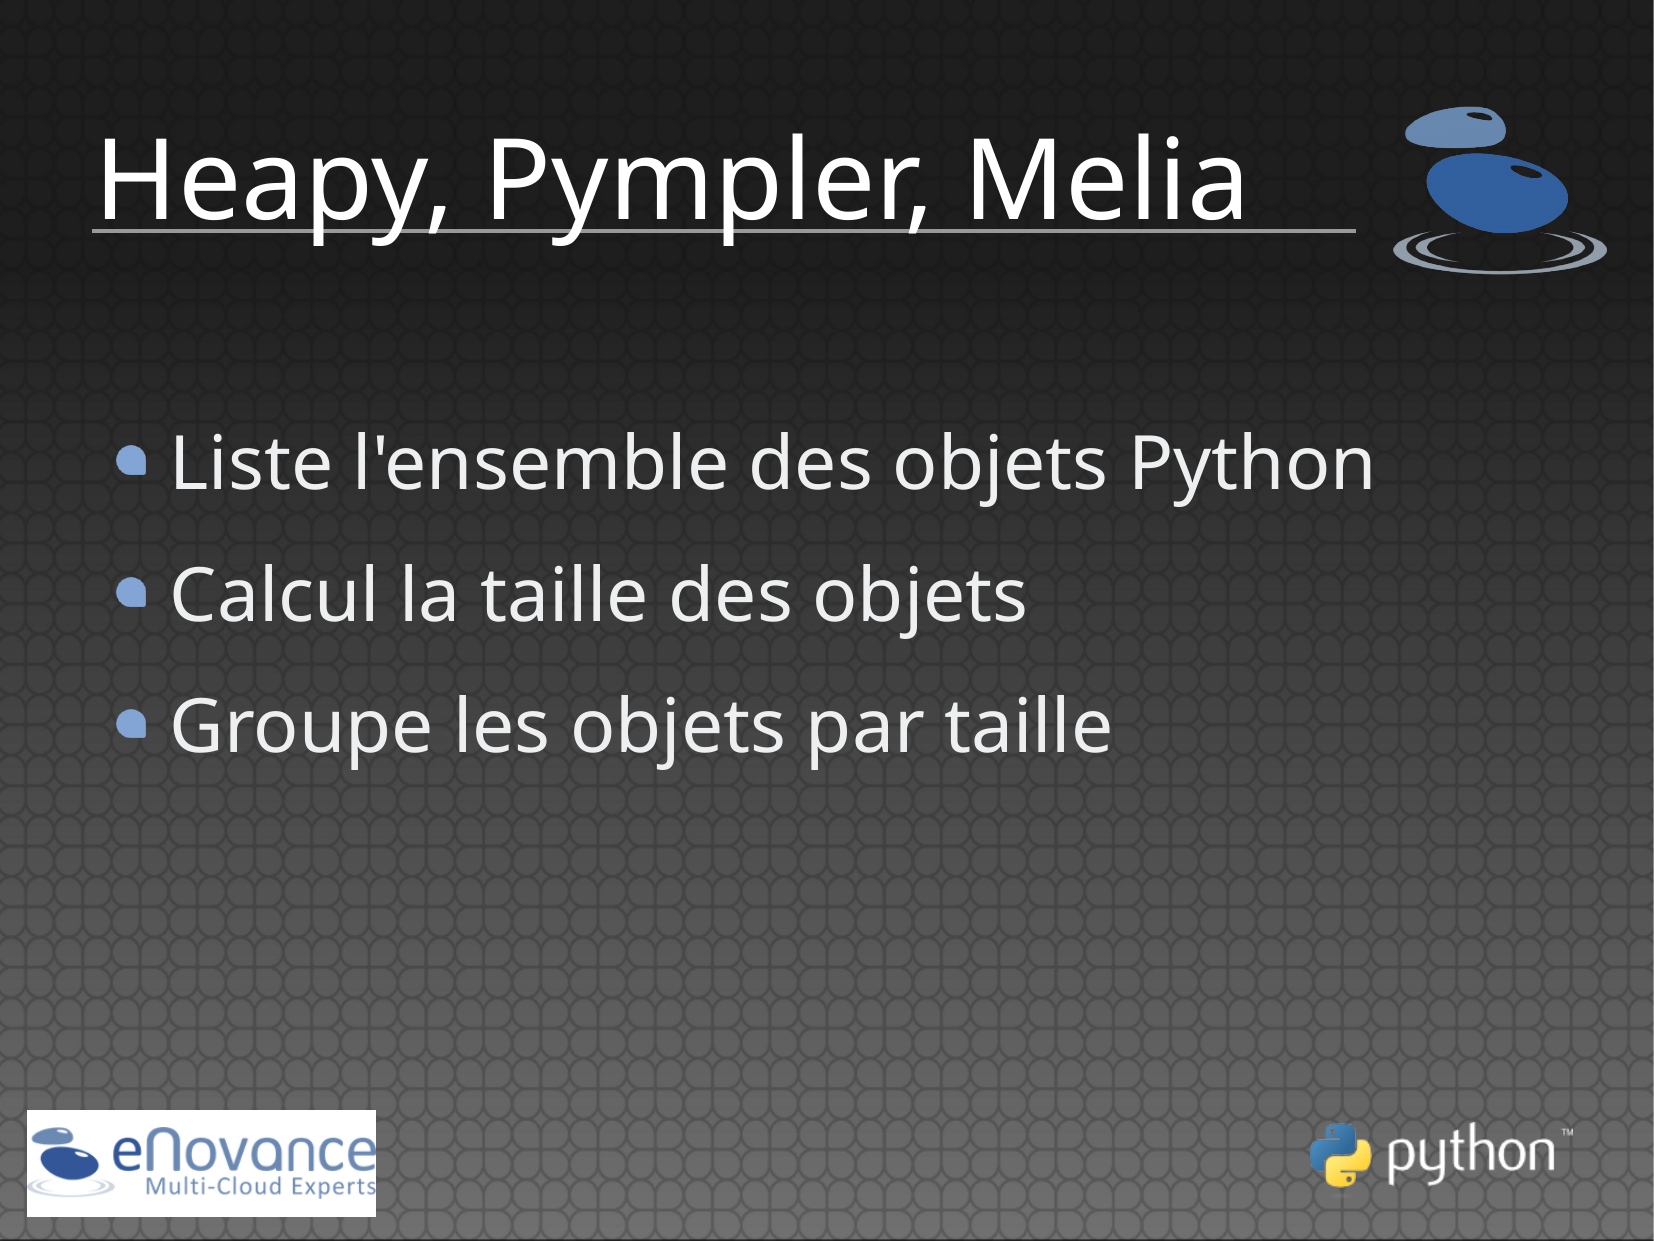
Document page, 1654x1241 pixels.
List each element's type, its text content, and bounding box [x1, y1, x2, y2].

list Liste l'ensemble des objets Python Calcul la taille des objets Groupe les objets par taille [98, 408, 1503, 865]
picture [0, 0, 1654, 1241]
title Heapy, Pympler, Melia [94, 100, 1426, 251]
